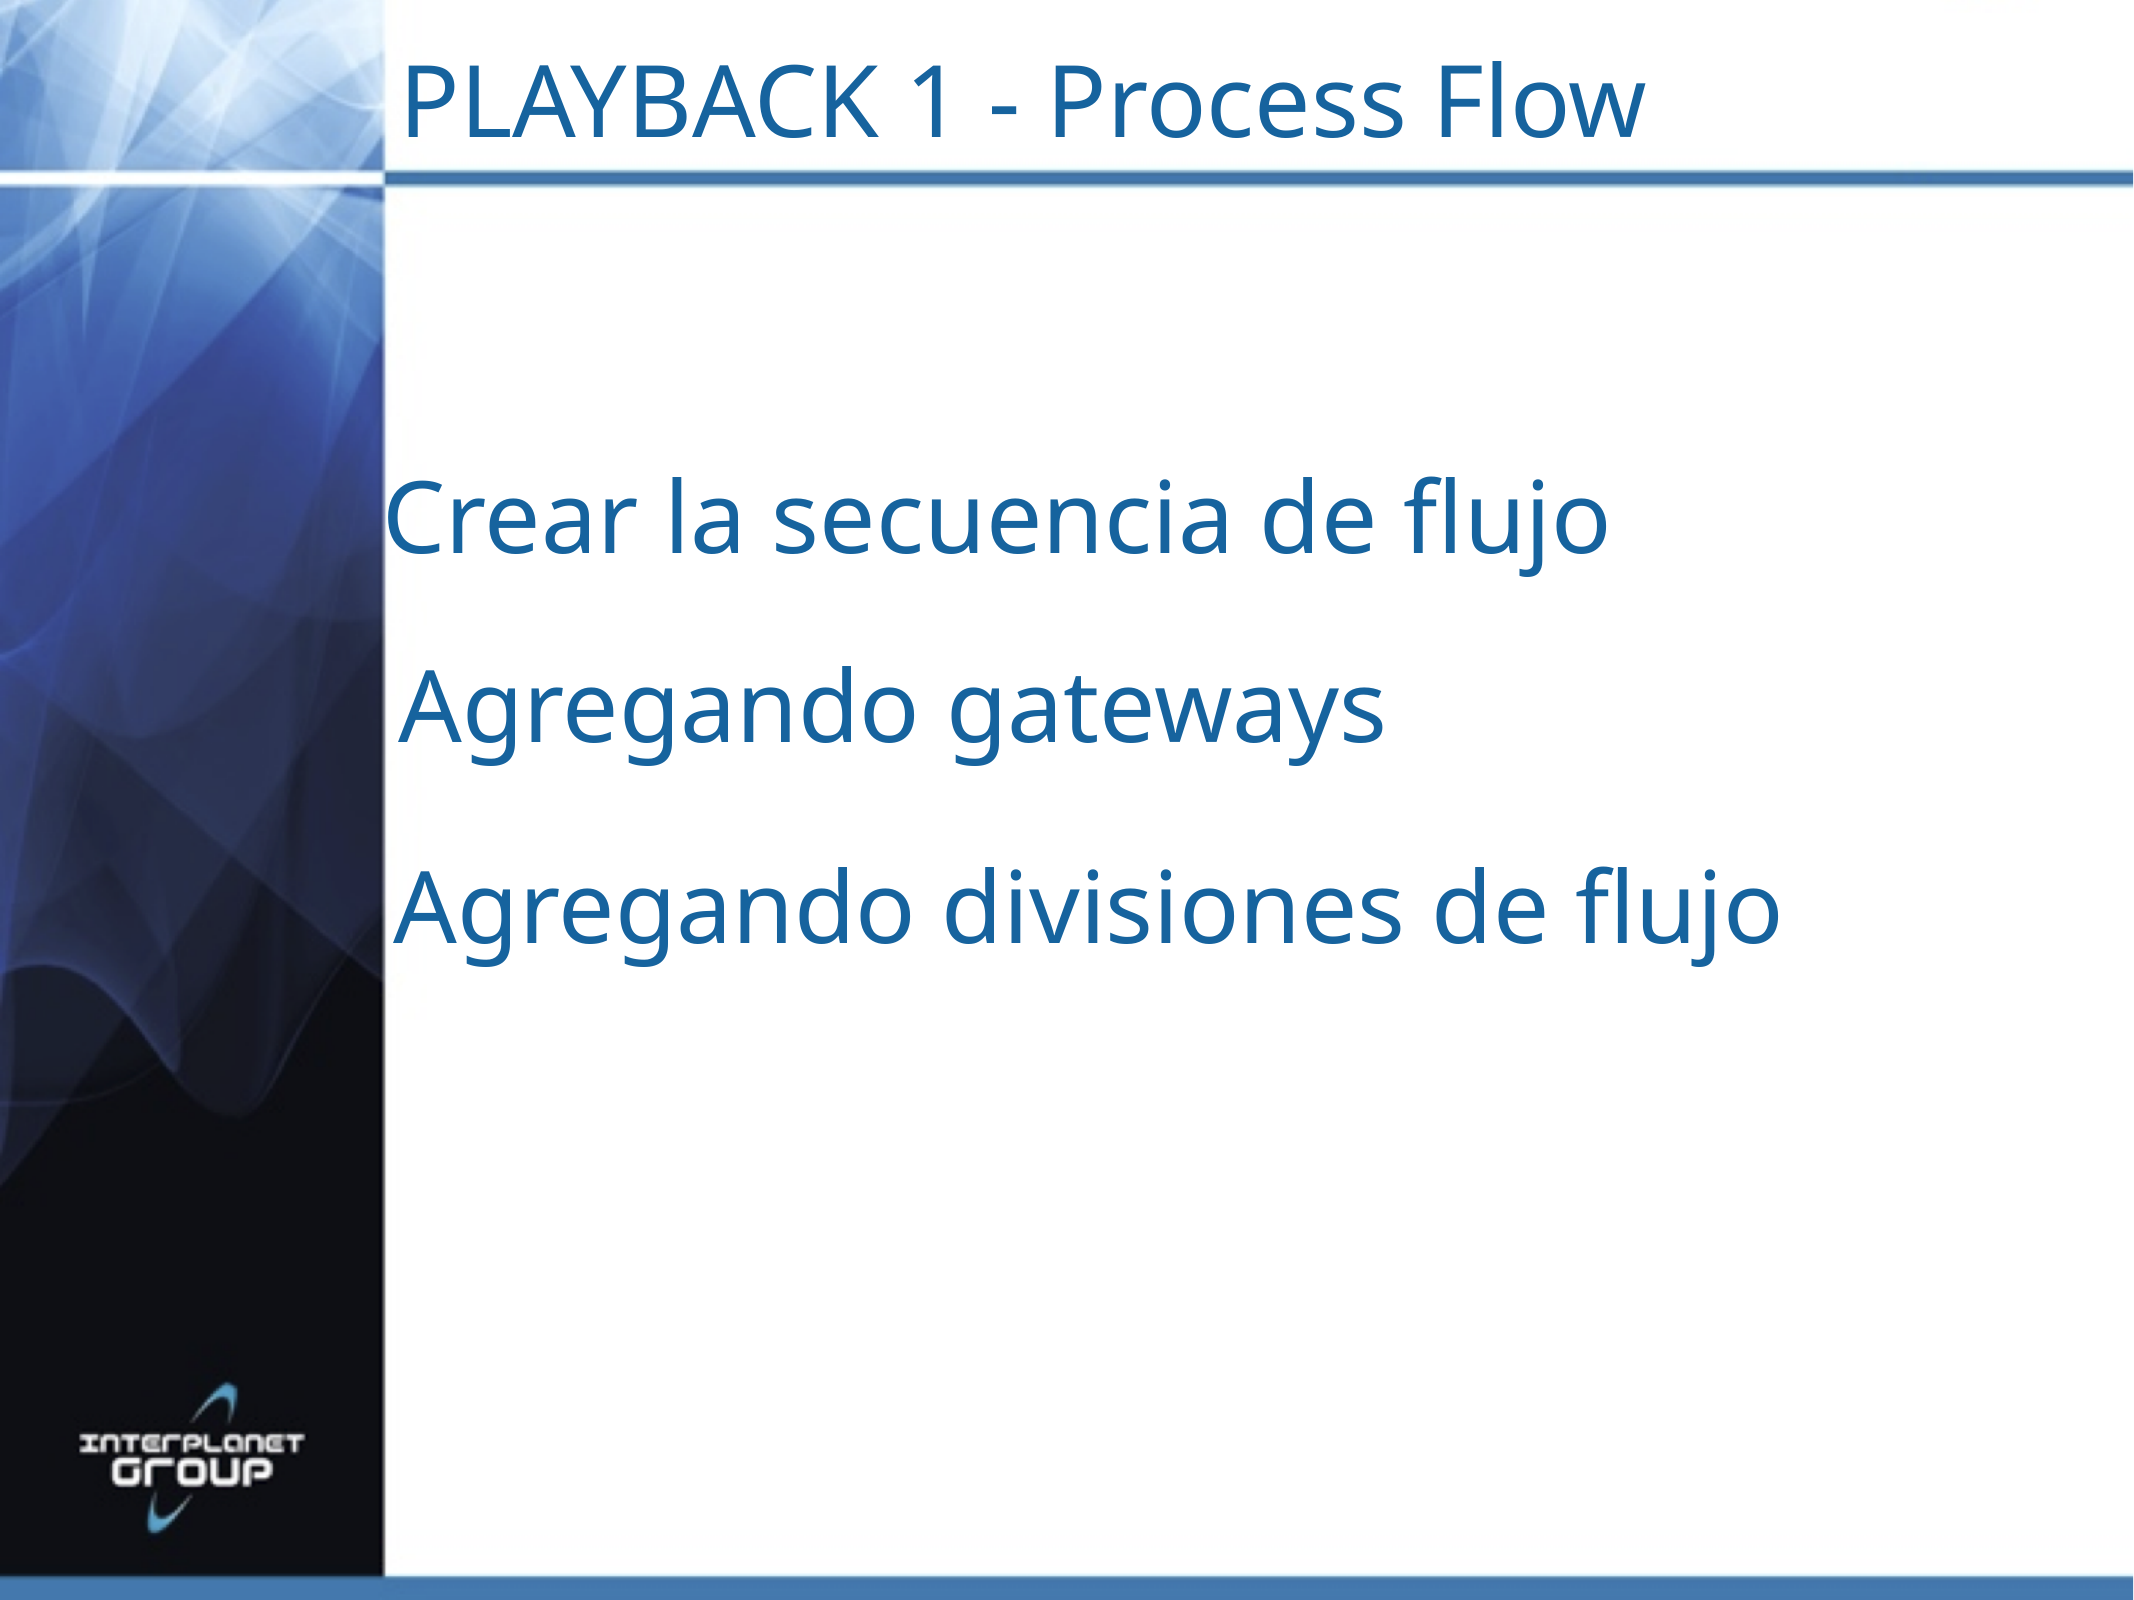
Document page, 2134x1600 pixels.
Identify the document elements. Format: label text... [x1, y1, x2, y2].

picture [0, 0, 2134, 1600]
list Agregando gateways [389, 625, 2107, 780]
list Agregando divisiones de flujo [385, 826, 2103, 981]
list Crear la secuencia de flujo [373, 437, 2091, 591]
title PLAYBACK 1 - Process Flow [391, 0, 2109, 283]
